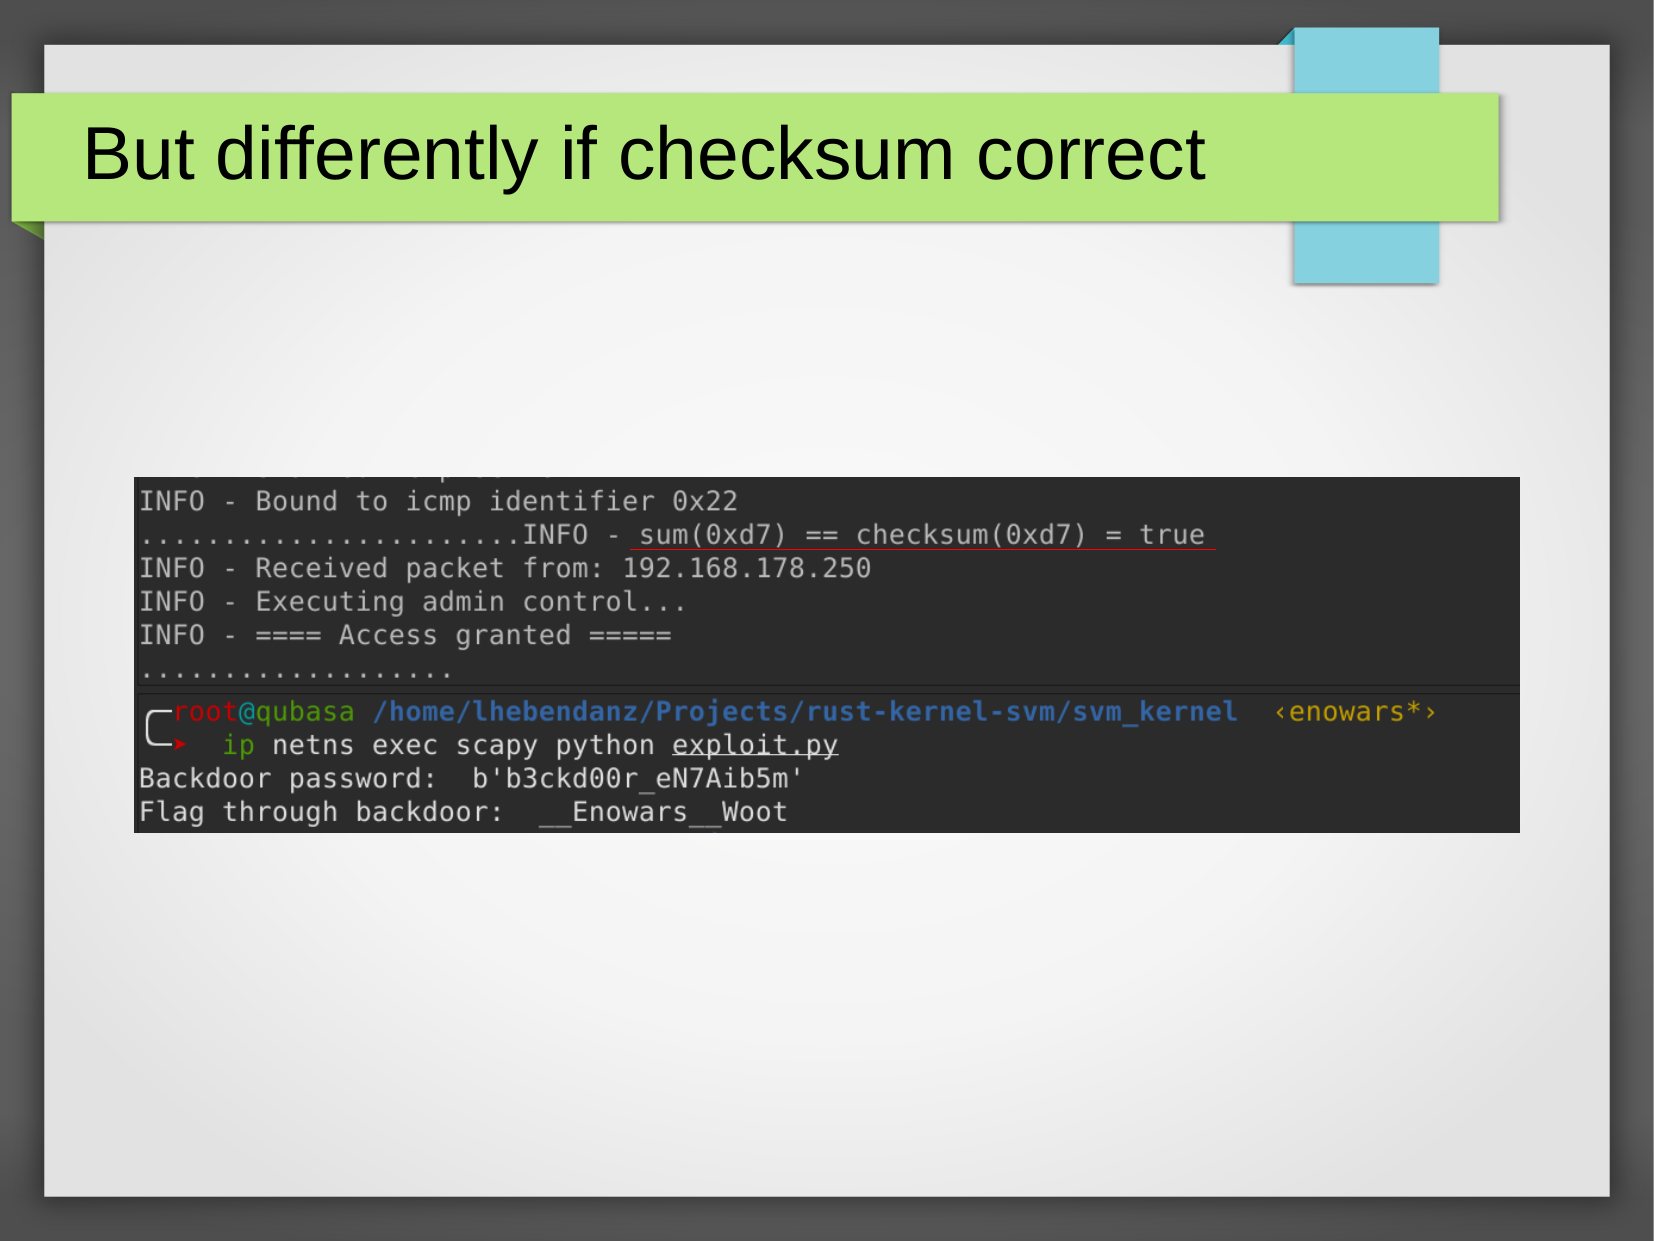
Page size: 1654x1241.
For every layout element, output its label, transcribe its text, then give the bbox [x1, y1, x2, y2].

title But differently if checksum correct [82, 94, 1264, 213]
picture [0, 0, 1654, 1241]
